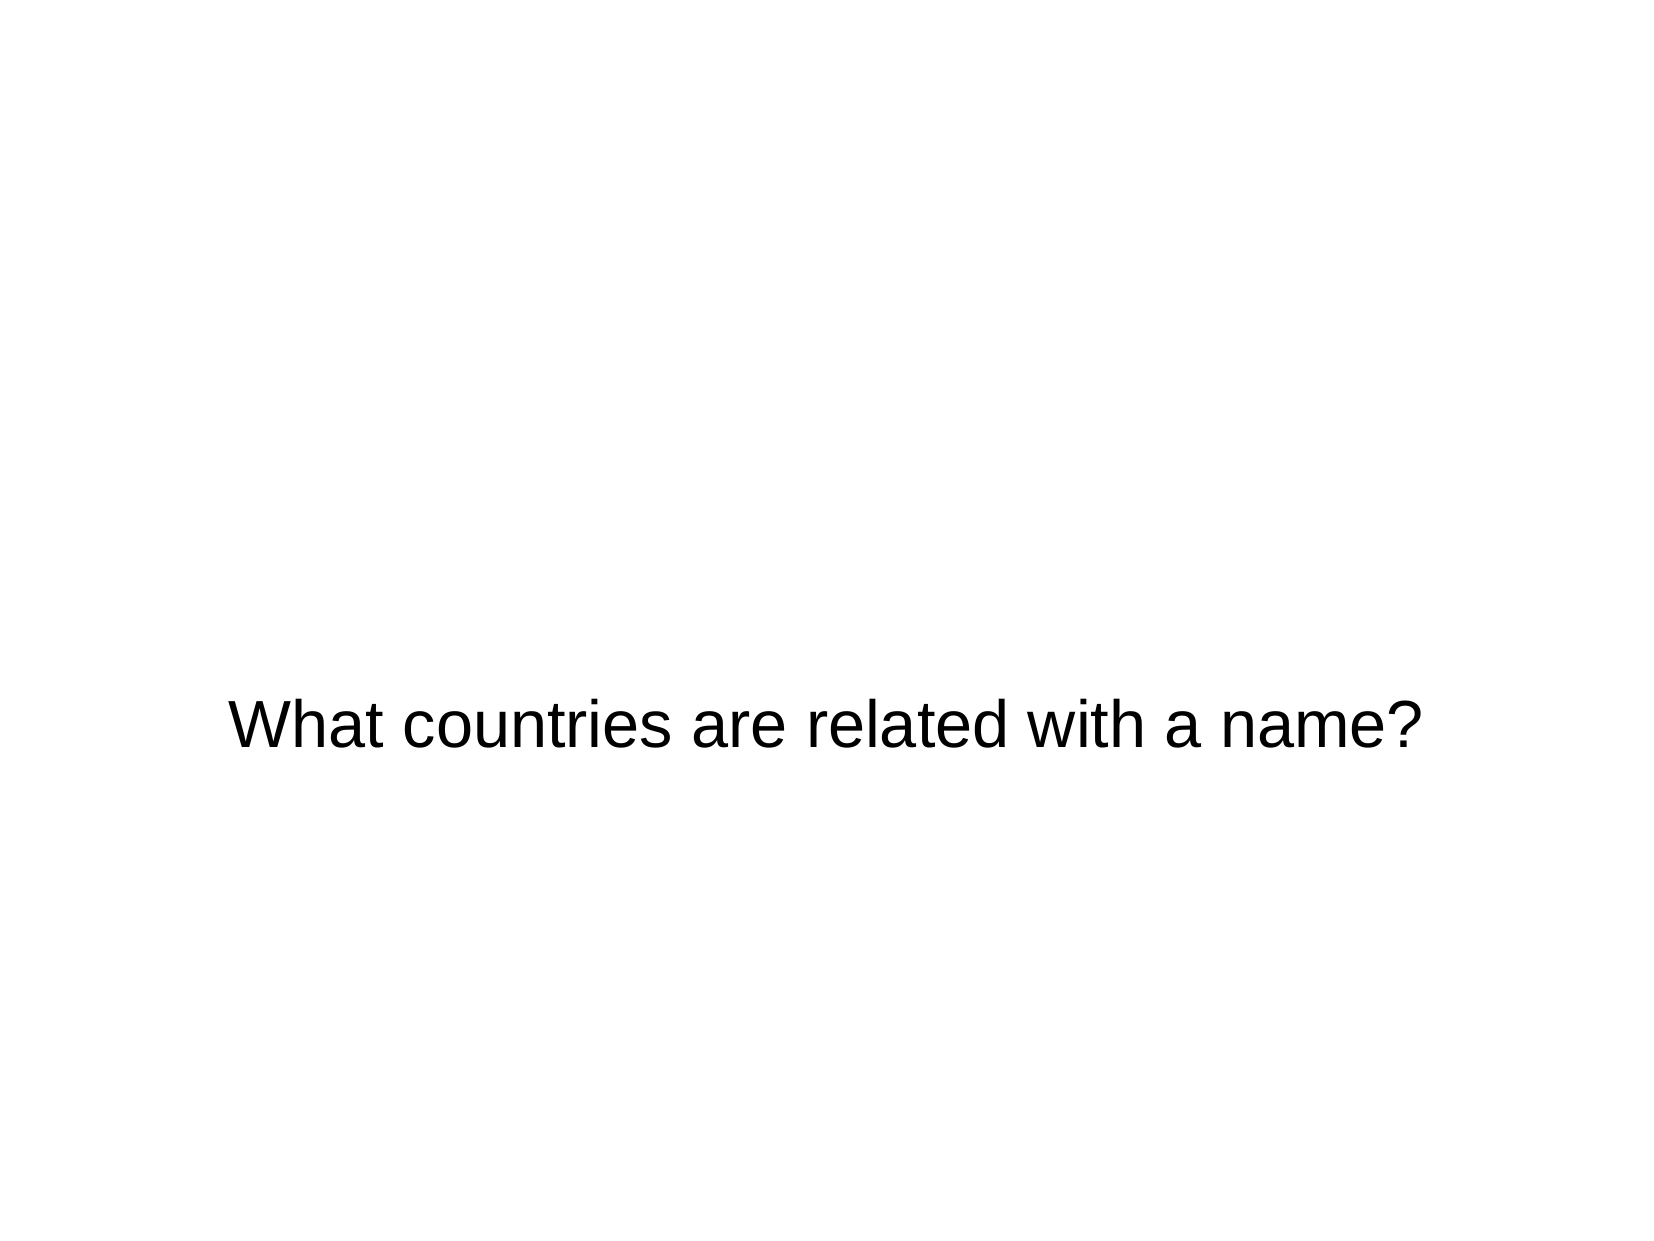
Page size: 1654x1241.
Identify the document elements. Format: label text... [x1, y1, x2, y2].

subtitle What countries are related with a name? [82, 290, 1571, 1010]
